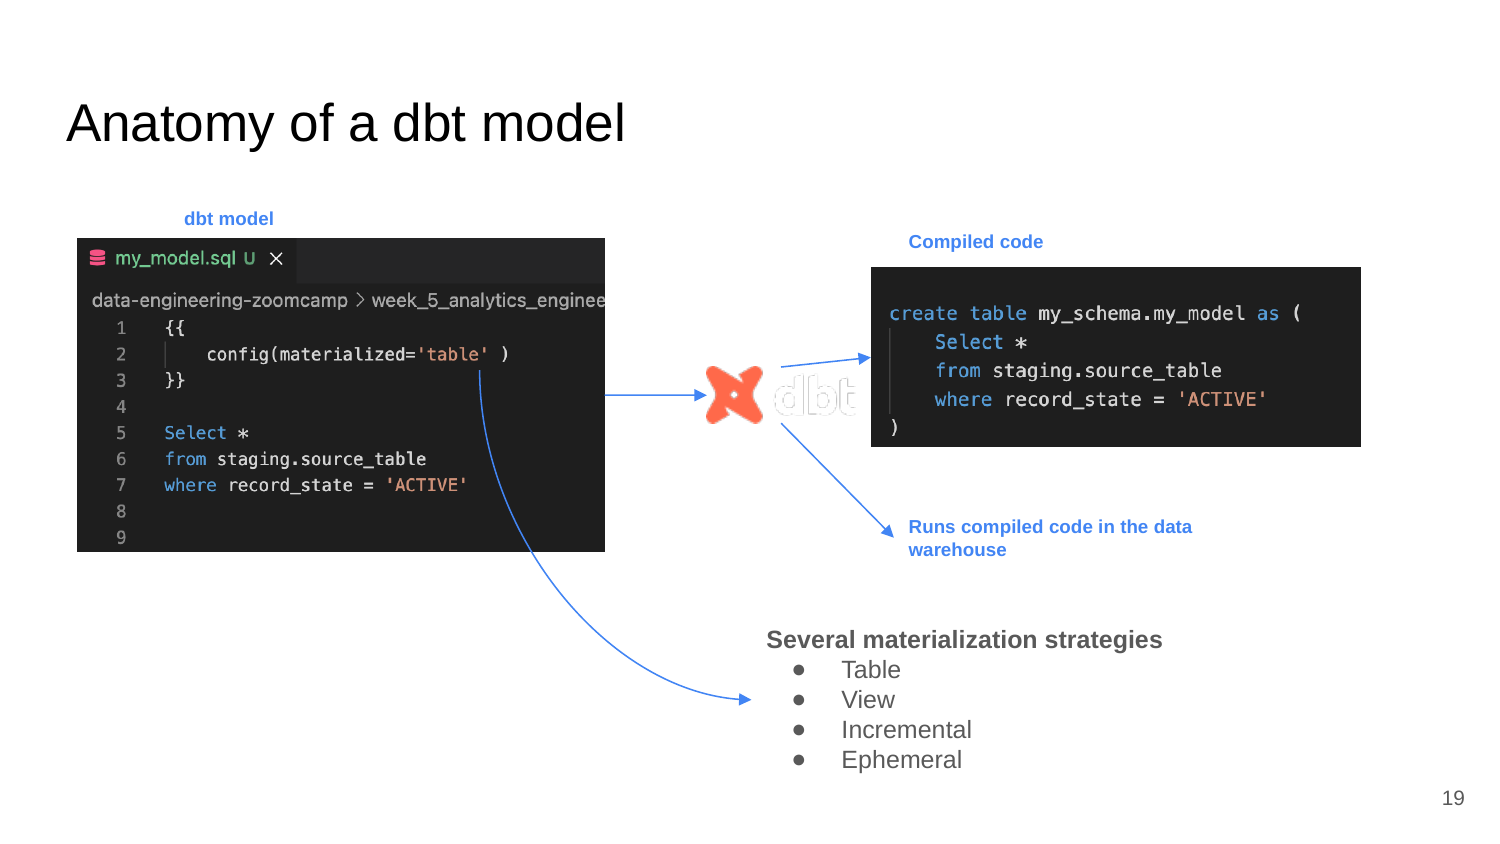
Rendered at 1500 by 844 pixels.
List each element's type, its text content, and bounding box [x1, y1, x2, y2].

title Anatomy of a dbt model [51, 72, 1449, 167]
picture [706, 366, 856, 424]
text_box Compiled code [893, 214, 1216, 268]
text_box dbt model [169, 191, 299, 245]
text_box Several materialization strategies Table View Incremental Ephemeral [751, 608, 1202, 789]
picture [871, 267, 1361, 448]
text_box Runs compiled code in the data warehouse [893, 499, 1236, 575]
picture [77, 238, 605, 552]
slide_number 1 [1389, 764, 1480, 830]
